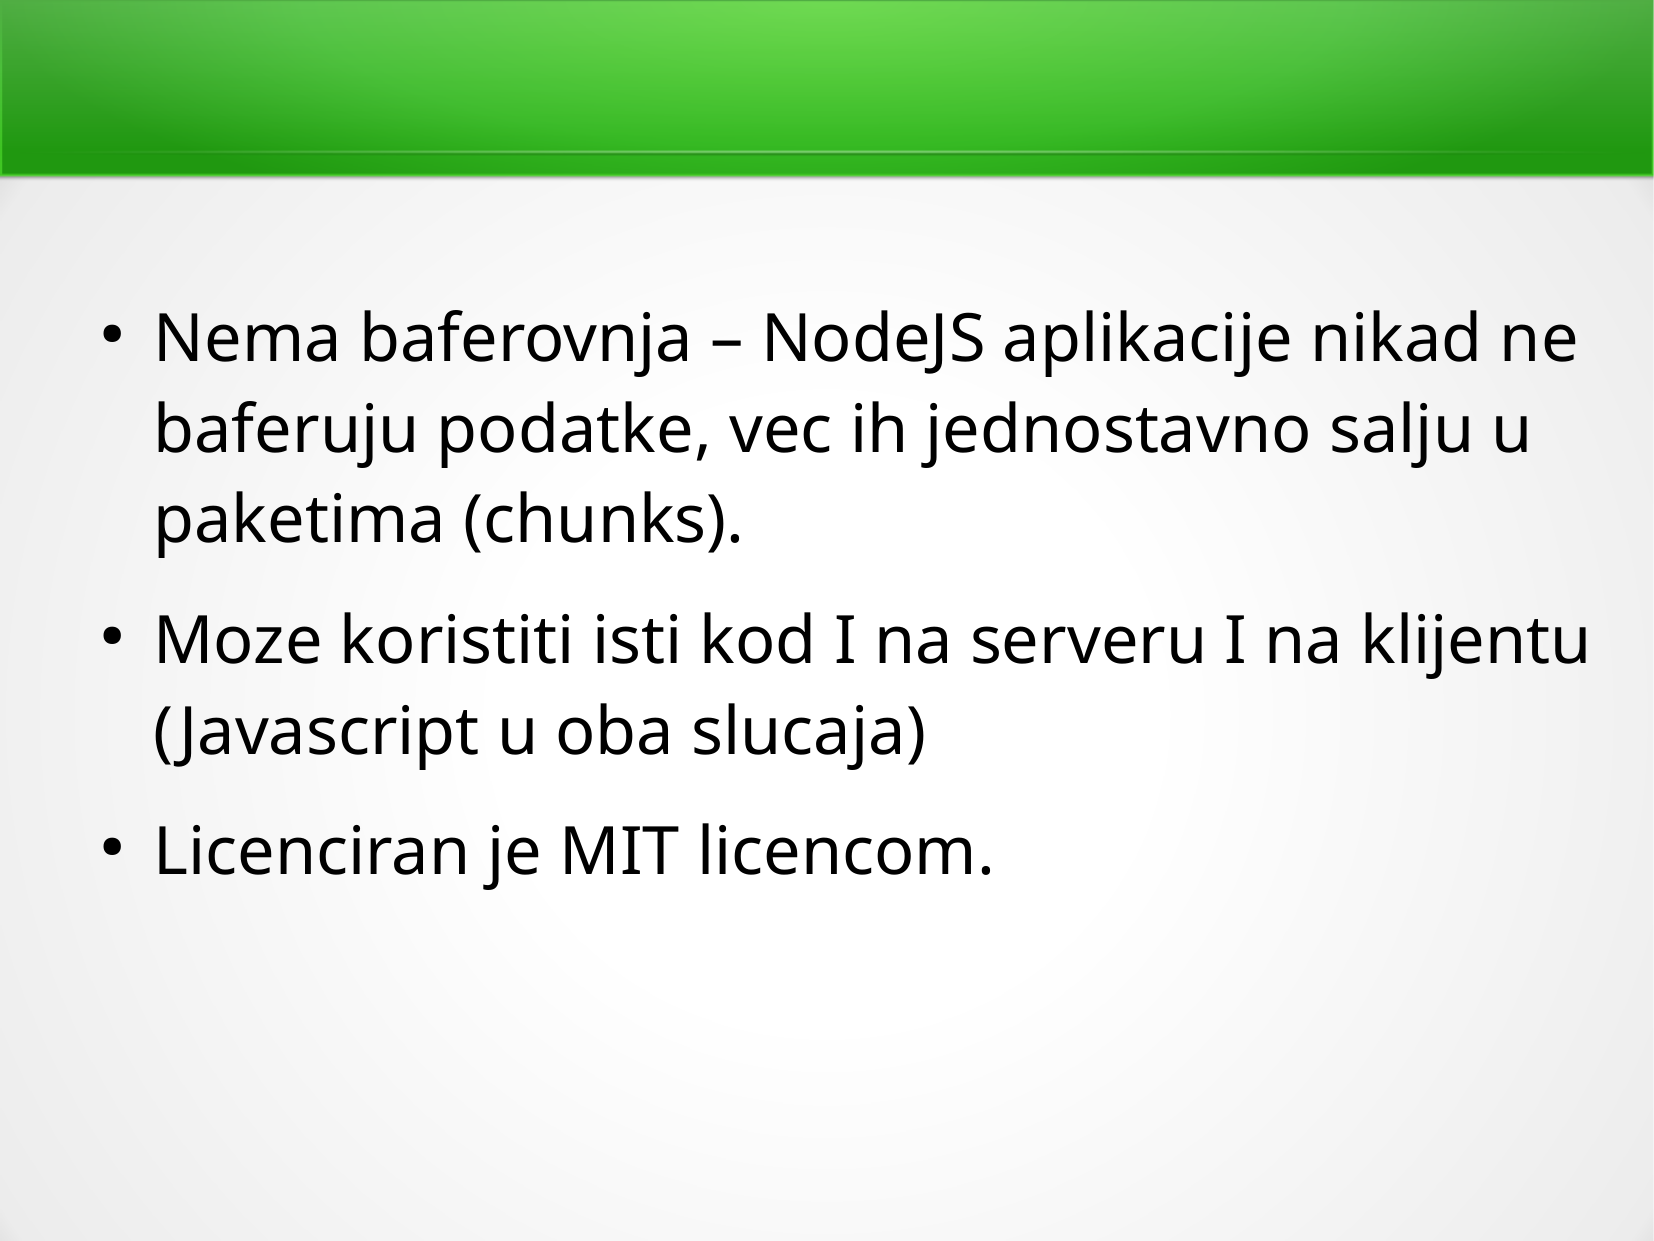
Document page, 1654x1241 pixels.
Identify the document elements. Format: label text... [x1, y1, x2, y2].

picture [0, 0, 1654, 1241]
list Nema baferovnja – NodeJS aplikacije nikad ne baferuju podatke, vec ih jednostavno salju u paketima (chunks). Moze koristiti isti kod I na serveru I na klijentu (Javascript u oba slucaja) Licenciran je MIT licencom. [82, 290, 1606, 1216]
